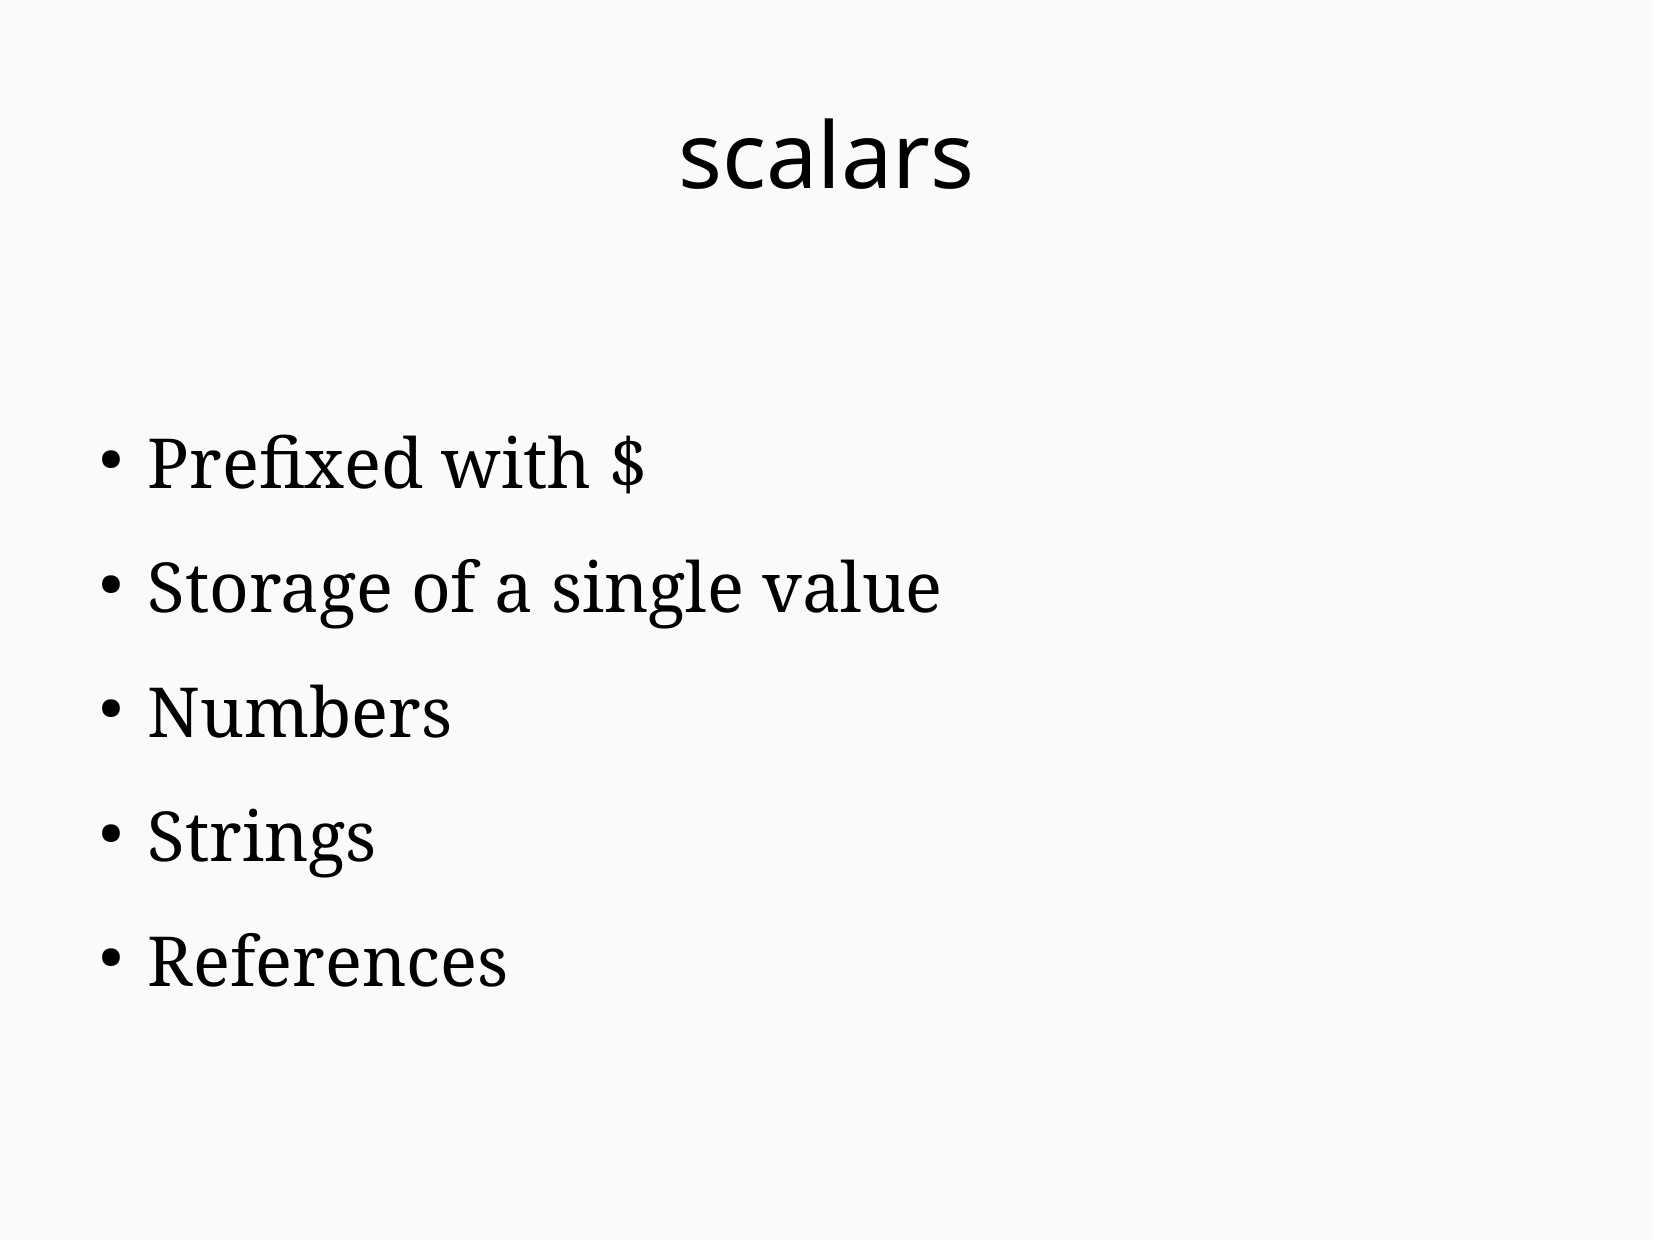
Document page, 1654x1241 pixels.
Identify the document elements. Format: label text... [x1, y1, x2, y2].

list Prefixed with $ Storage of a single value Numbers Strings References [82, 290, 1571, 1010]
title scalars [82, 49, 1571, 257]
